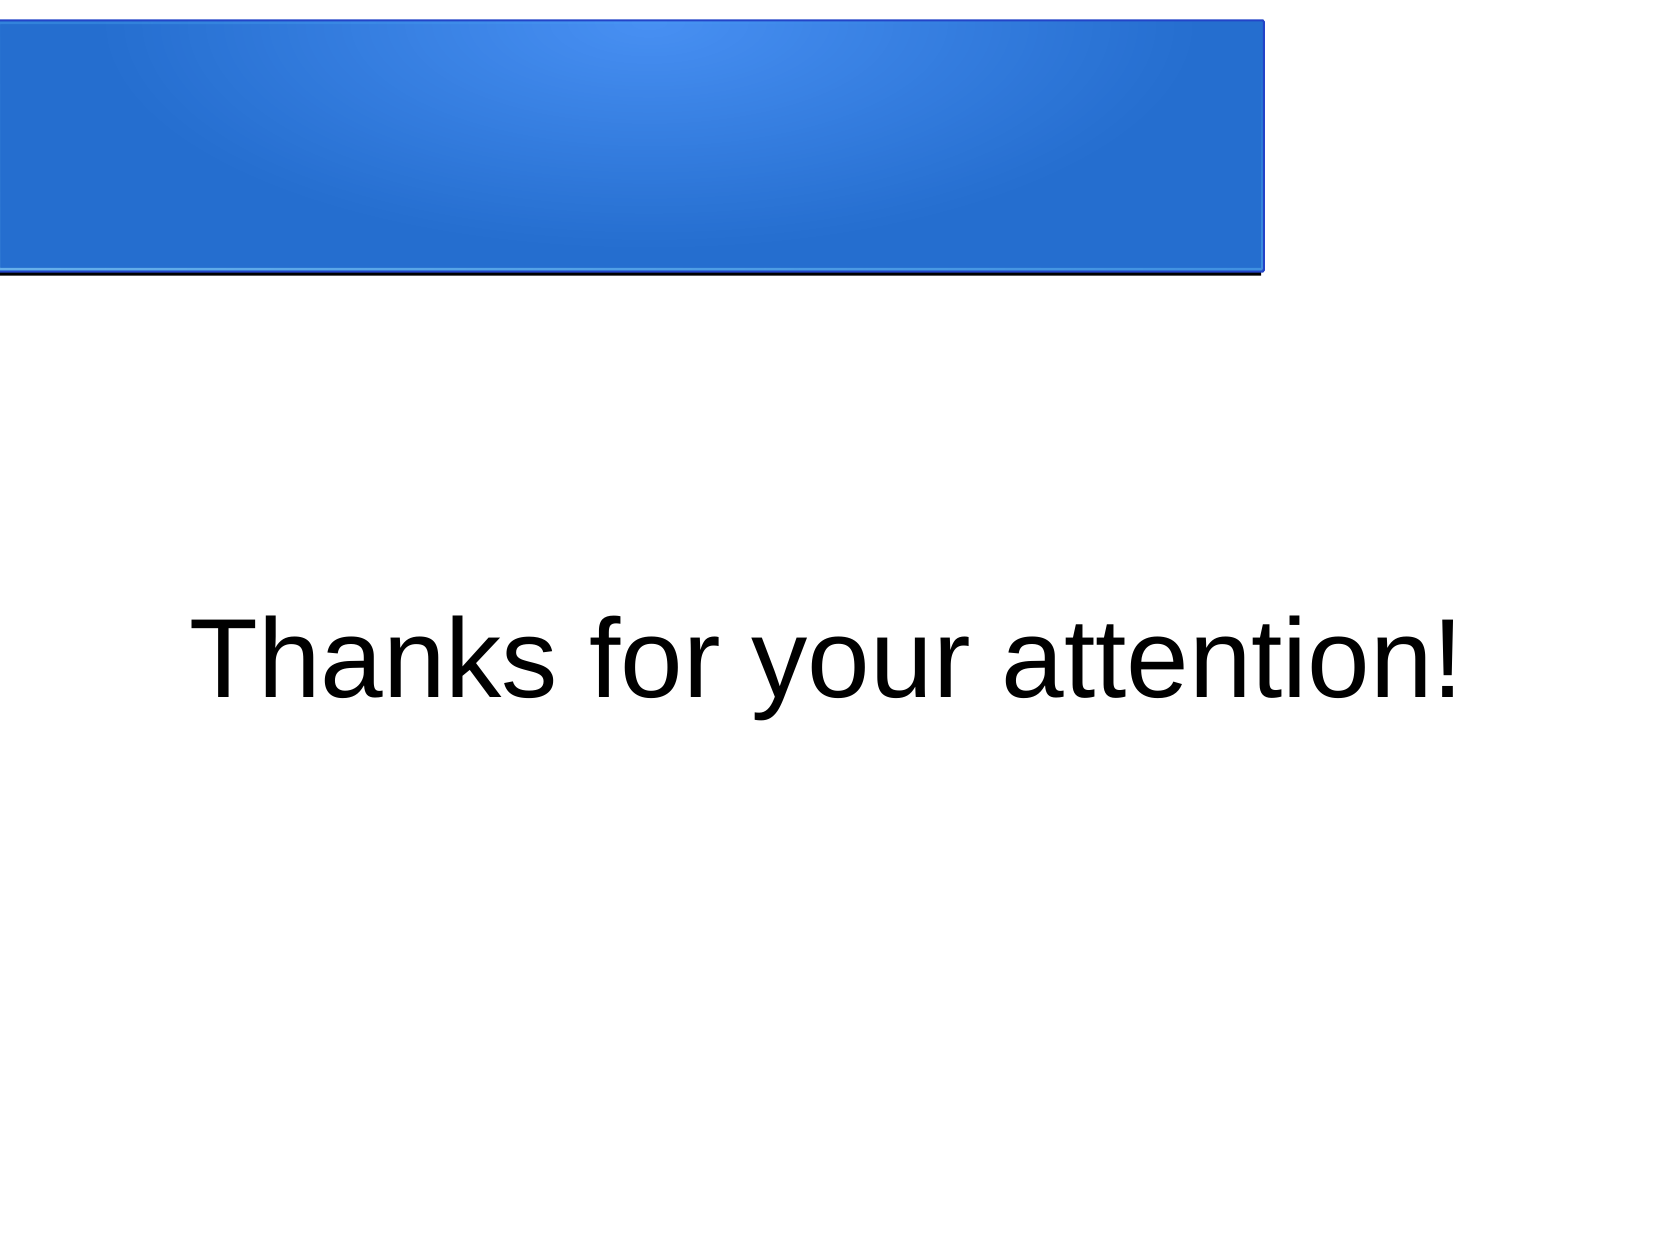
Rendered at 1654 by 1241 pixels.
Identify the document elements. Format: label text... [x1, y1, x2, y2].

subtitle Thanks for your attention! [82, 299, 1571, 1019]
